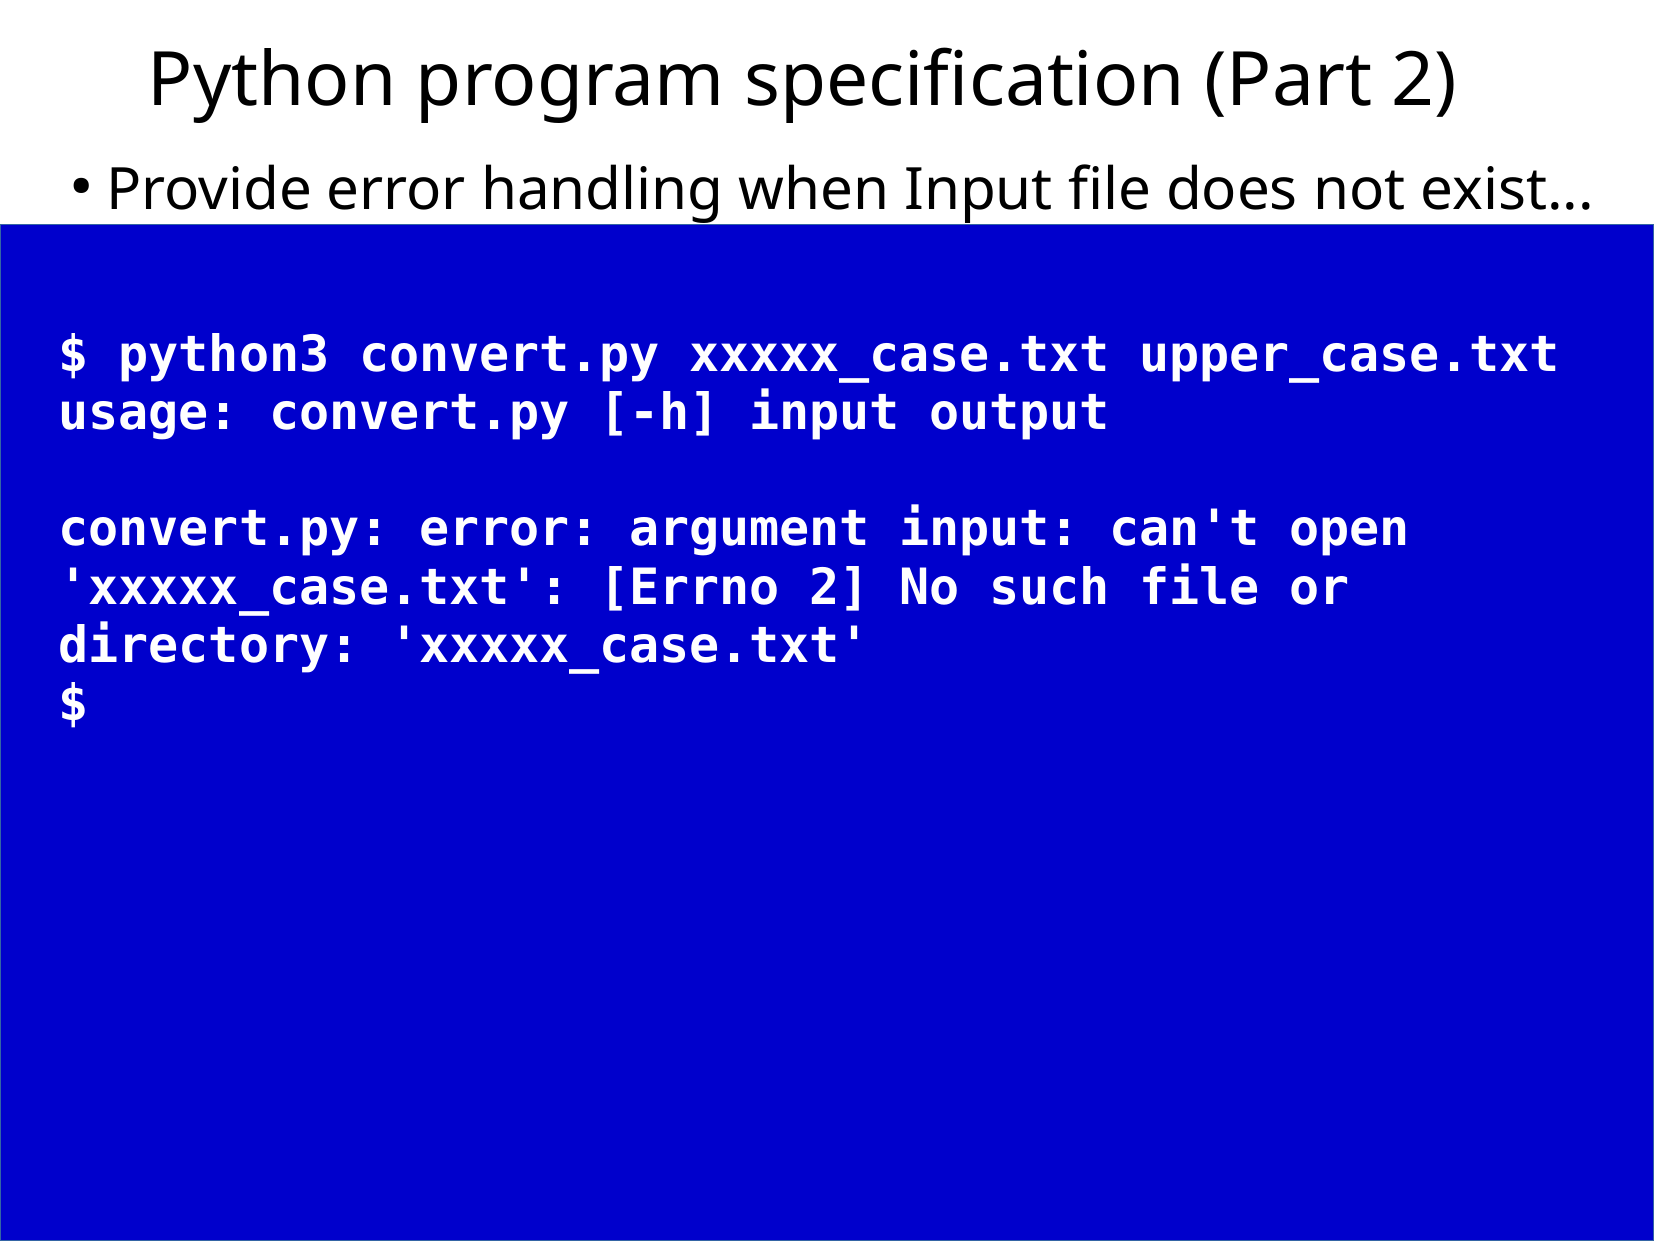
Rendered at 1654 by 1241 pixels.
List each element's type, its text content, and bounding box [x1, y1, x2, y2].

subtitle Provide error handling when Input file does not exist... [35, 147, 1630, 224]
title Python program specification (Part 2) [59, 35, 1548, 118]
text_box $ python3 convert.py xxxxx_case.txt upper_case.txt usage: convert.py [-h] input output convert.py: error: argument input: can't open 'xxxxx_case.txt': [Errno 2] No such file or directory: 'xxxxx_case.txt' $ [0, 224, 1654, 1241]
